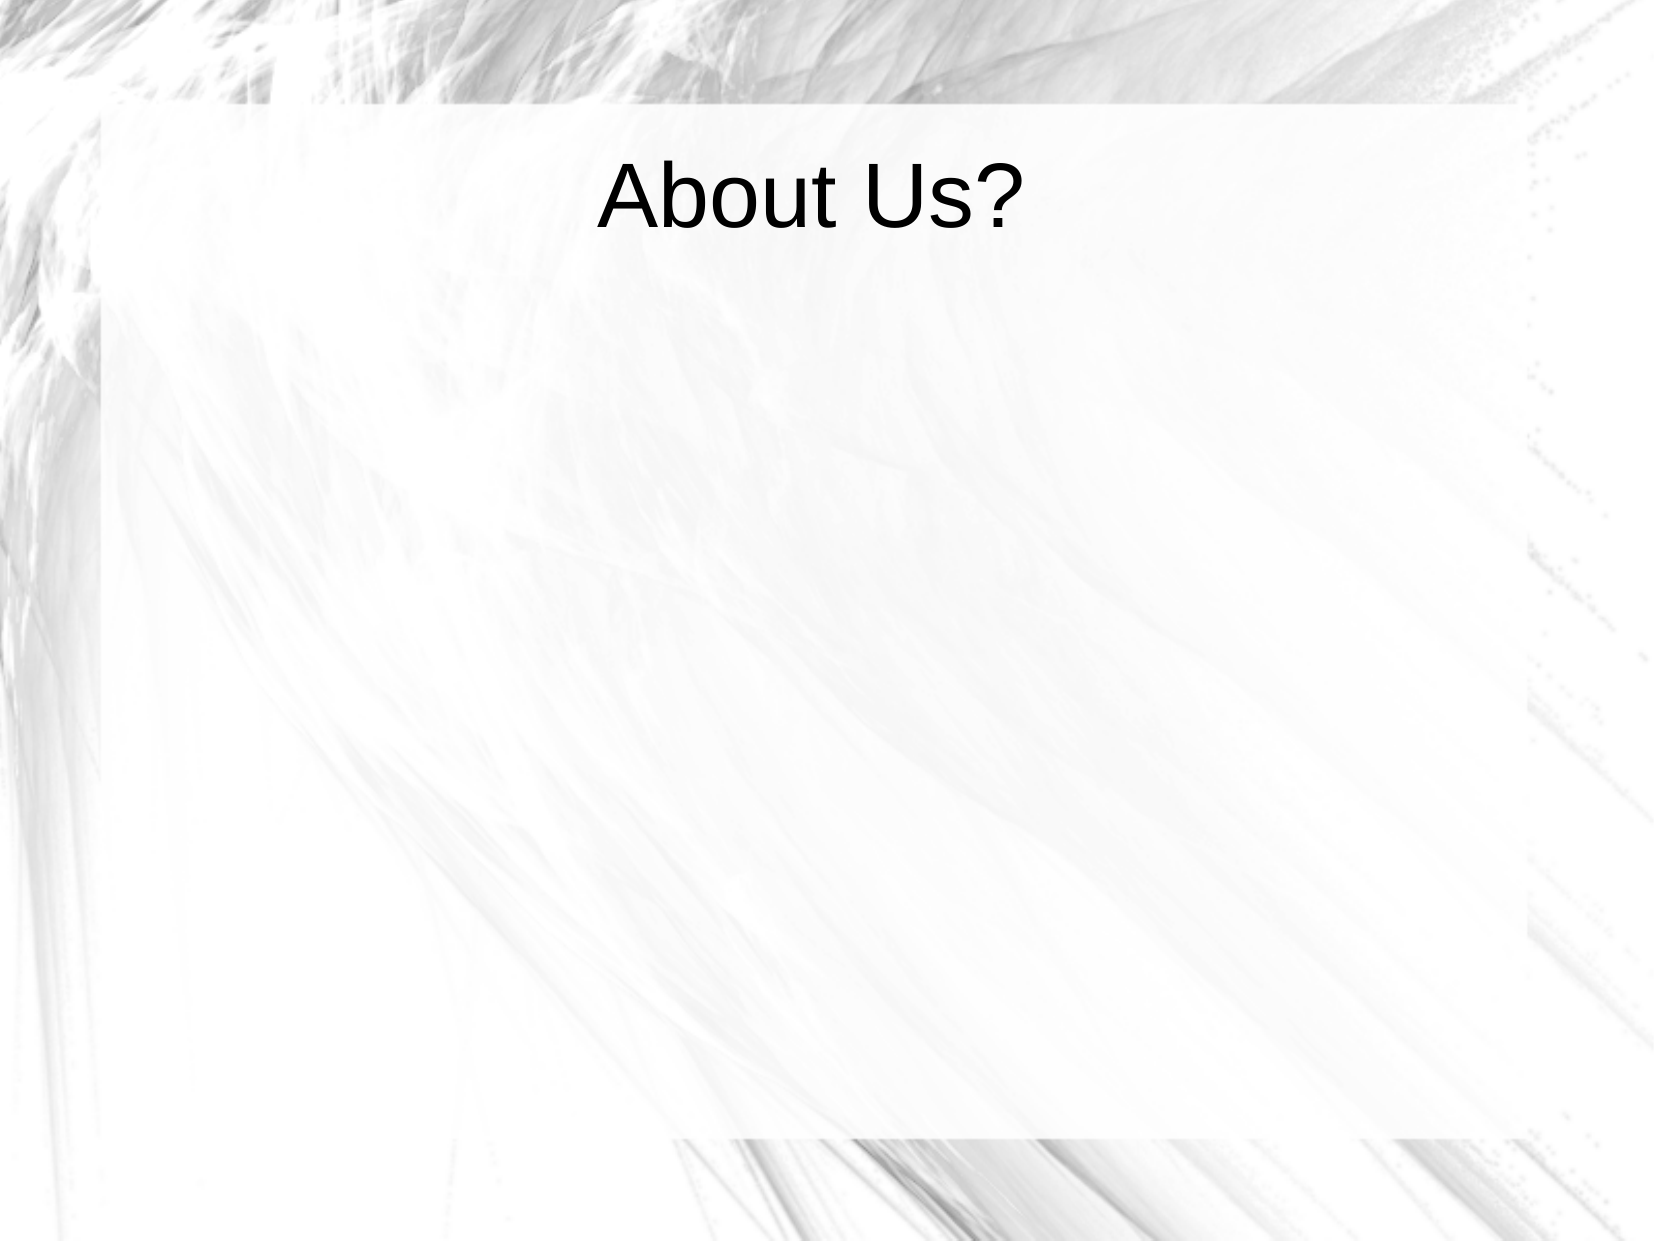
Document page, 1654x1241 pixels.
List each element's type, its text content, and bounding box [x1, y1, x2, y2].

picture [0, 0, 1654, 1241]
title About Us? [118, 112, 1506, 281]
